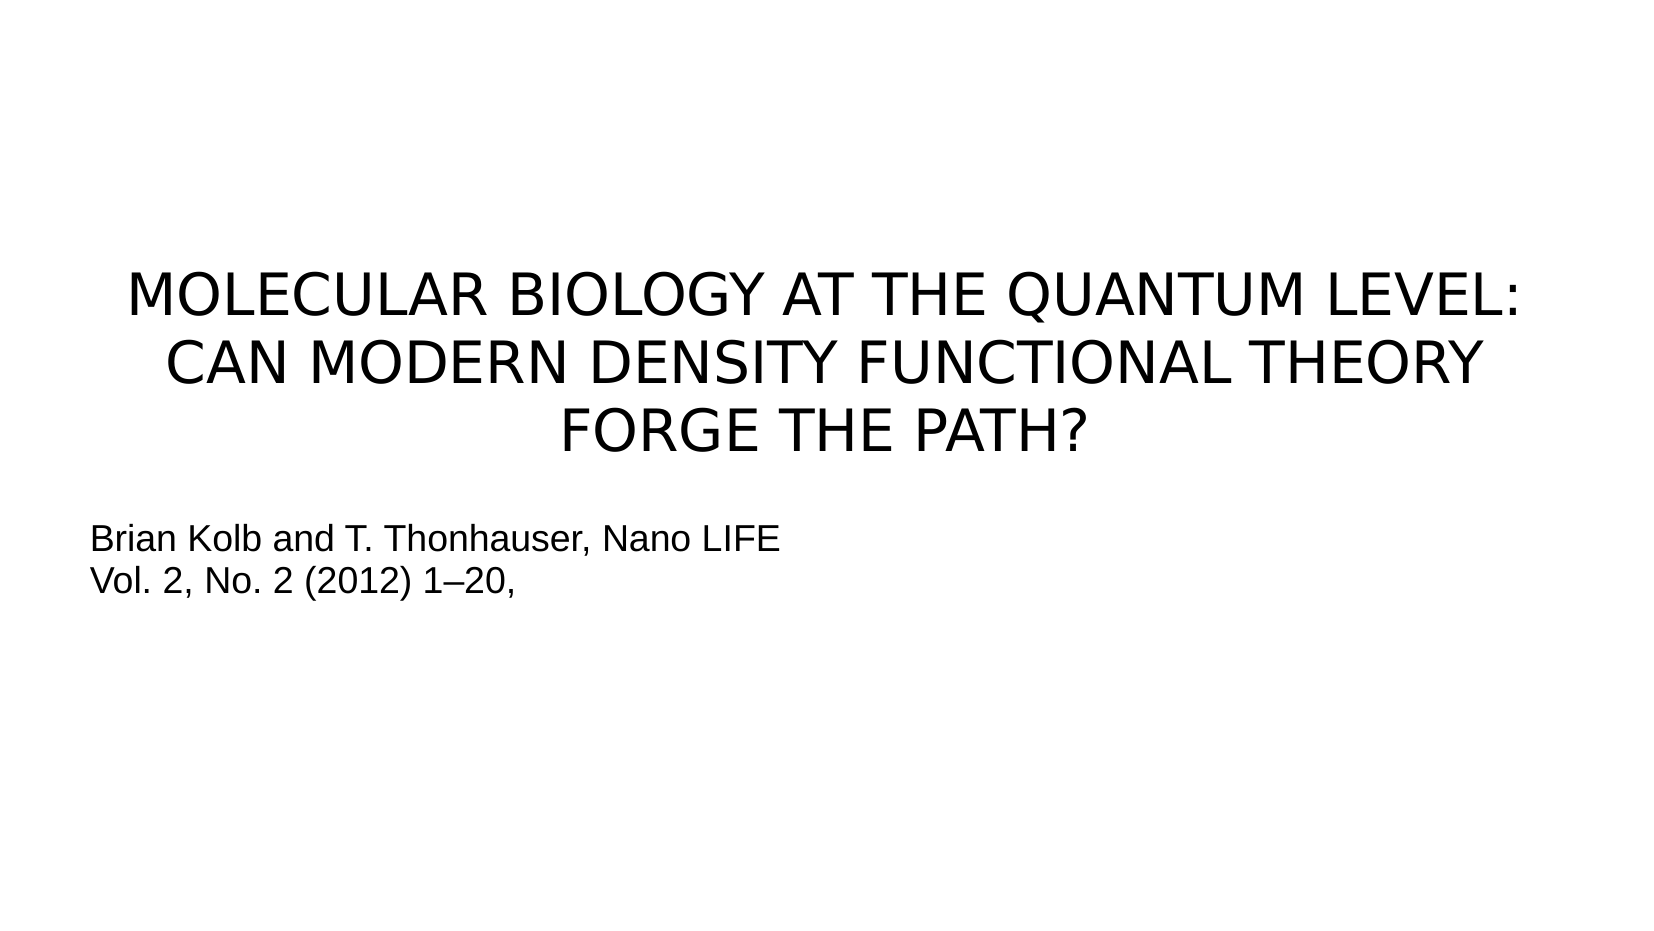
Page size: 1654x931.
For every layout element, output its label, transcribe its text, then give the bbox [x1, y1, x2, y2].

text_box Brian Kolb and T. Thonhauser, Nano LIFE Vol. 2, No. 2 (2012) 1–20, [75, 510, 916, 609]
text_box MOLECULAR BIOLOGY AT THE QUANTUM LEVEL: CAN MODERN DENSITY FUNCTIONAL THEORY FORGE THE PATH? [45, 254, 1606, 541]
